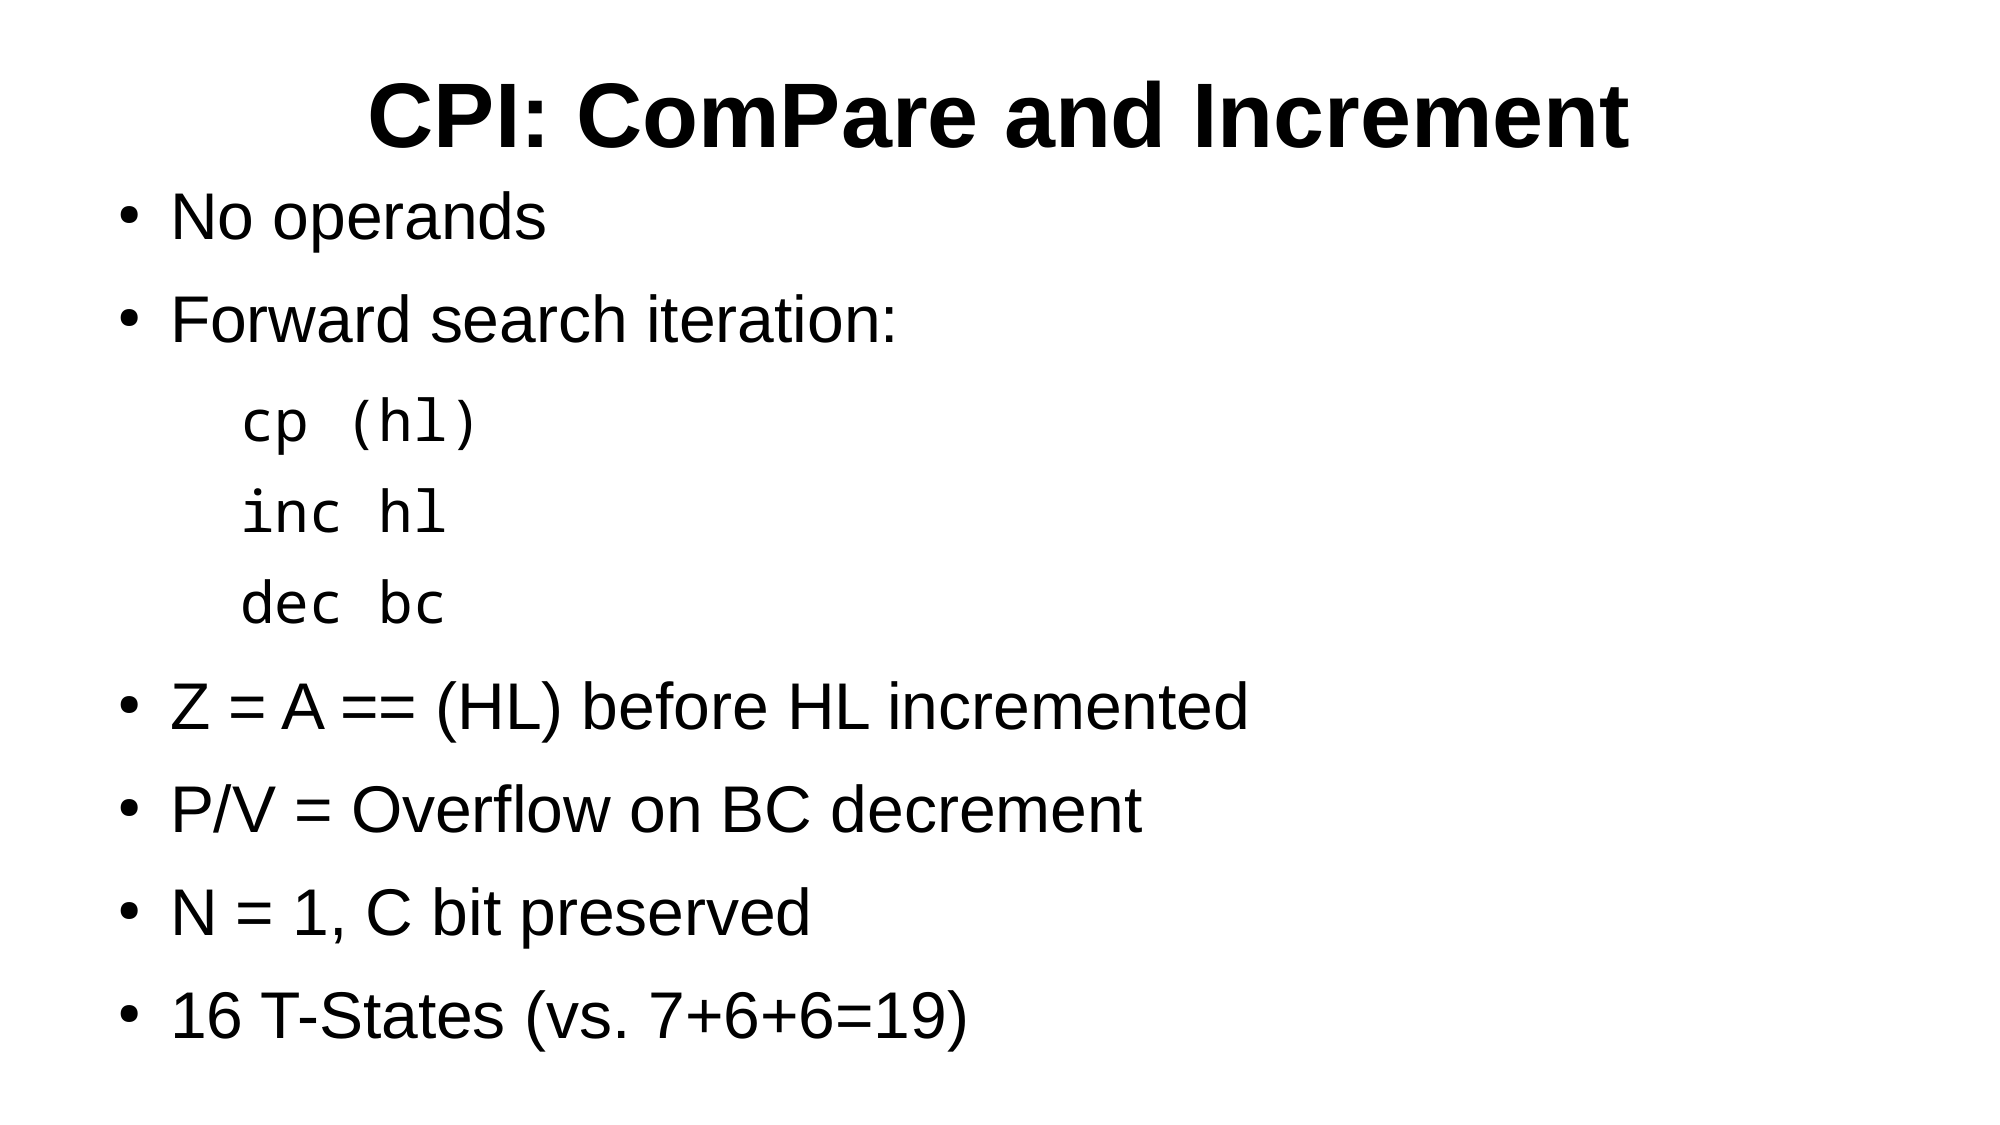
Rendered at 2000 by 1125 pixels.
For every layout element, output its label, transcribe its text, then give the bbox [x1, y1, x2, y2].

title CPI: ComPare and Increment [137, 6, 1862, 225]
list No operands Forward search iteration: cp (hl) inc hl dec bc Z = A == (HL) before HL incremented P/V = Overflow on BC decrement N = 1, C bit preserved 16 T-States (vs. 7+6+6=19) [99, 179, 1336, 1060]
